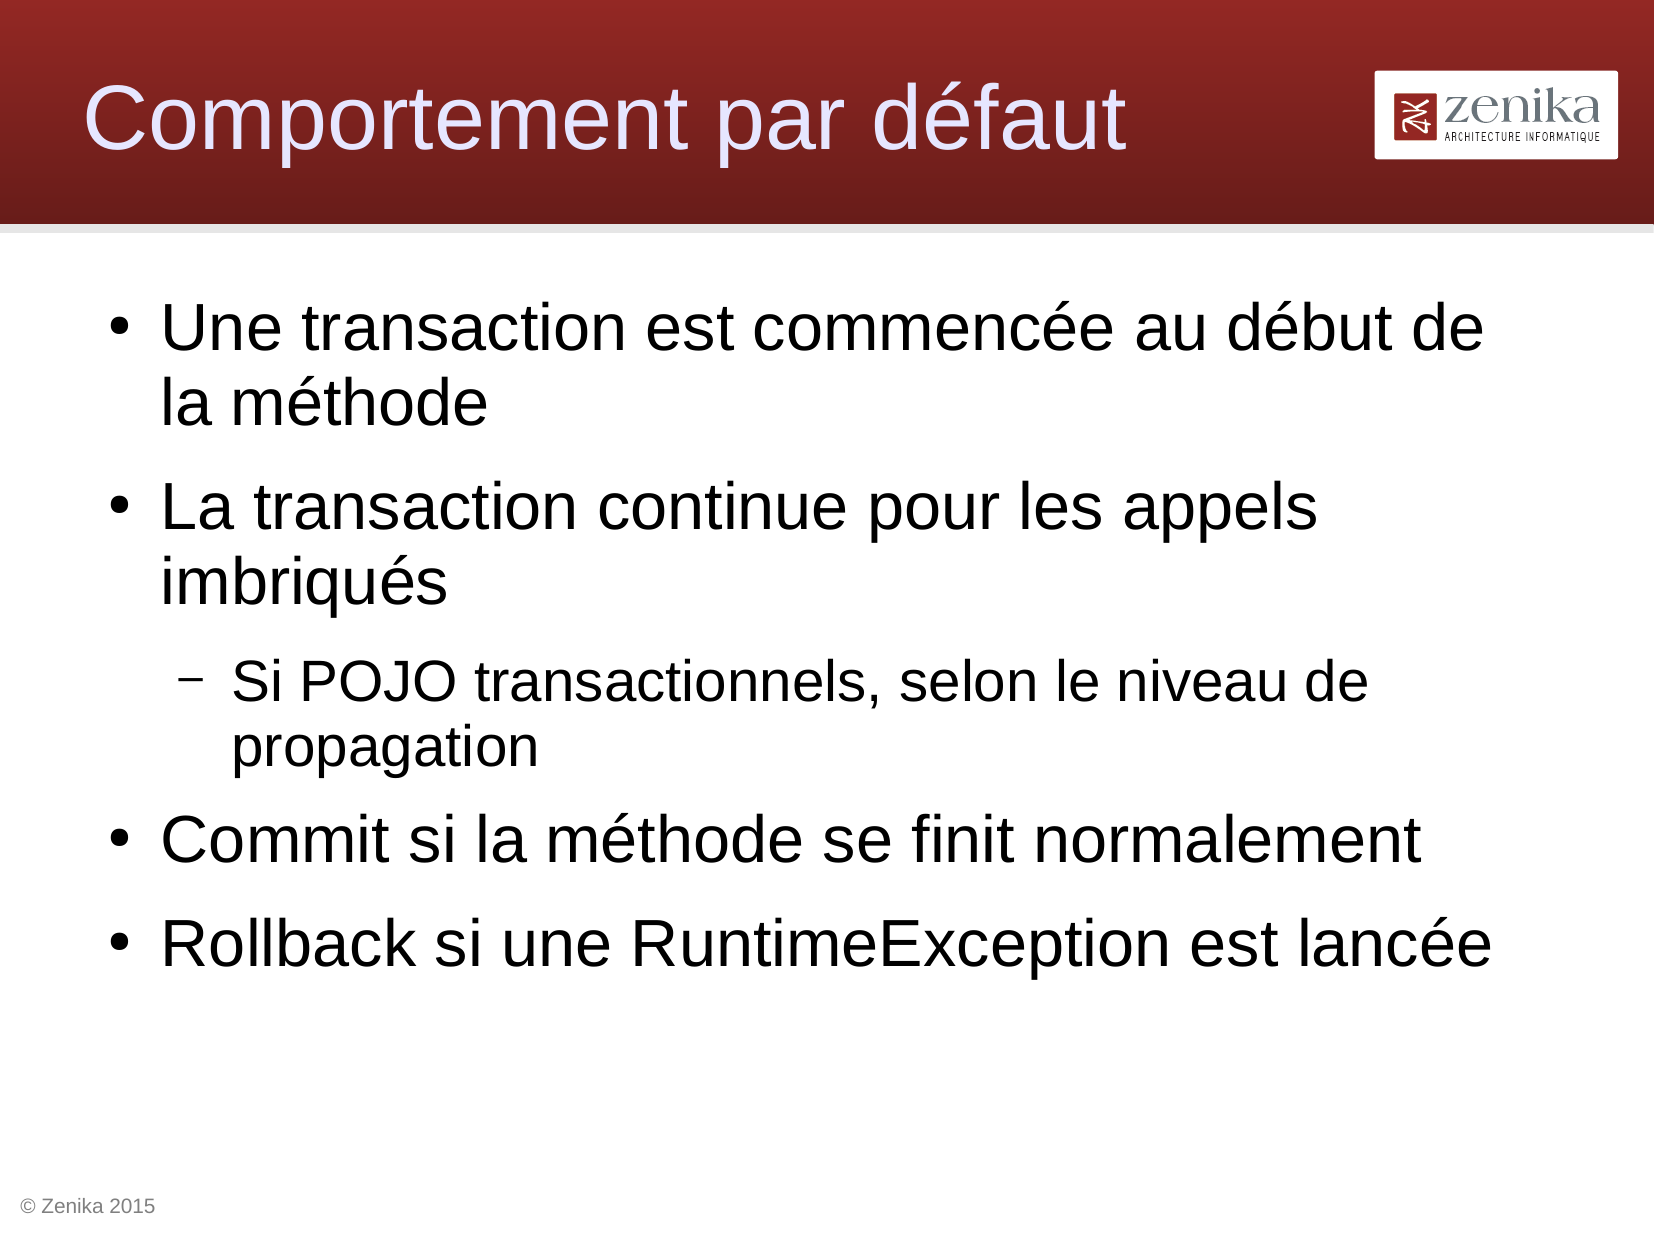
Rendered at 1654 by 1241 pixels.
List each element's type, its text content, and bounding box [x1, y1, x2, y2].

title Comportement par défaut [82, 13, 1571, 222]
picture [1571, 82, 1600, 149]
list Une transaction est commencée au début de la méthode La transaction continue pour les appels imbriqués Si POJO transactionnels, selon le niveau de propagation Commit si la méthode se finit normalement Rollback si une RuntimeException est lancée [90, 290, 1546, 1010]
